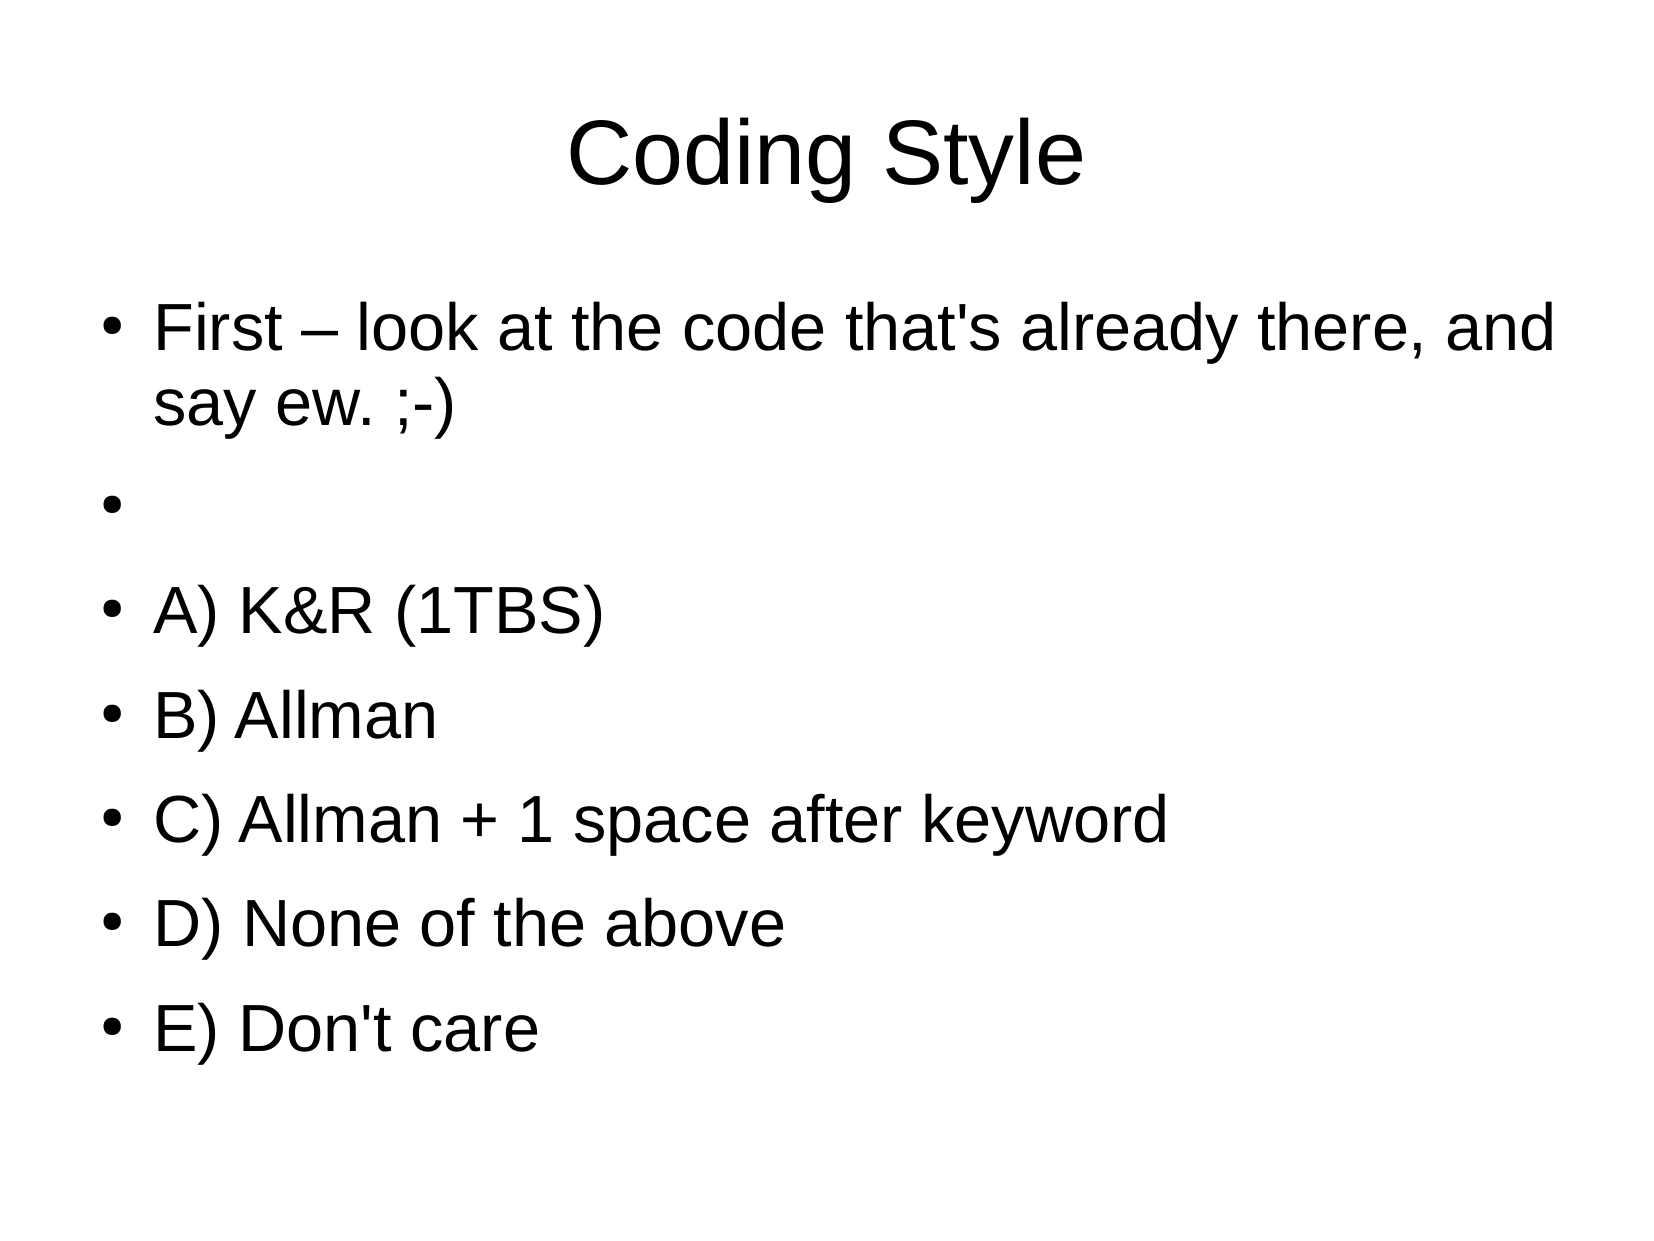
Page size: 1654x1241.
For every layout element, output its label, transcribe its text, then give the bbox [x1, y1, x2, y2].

title Coding Style [82, 56, 1571, 250]
list First – look at the code that's already there, and say ew. ;-) A) K&R (1TBS) B) Allman C) Allman + 1 space after keyword D) None of the above E) Don't care [82, 290, 1571, 1109]
